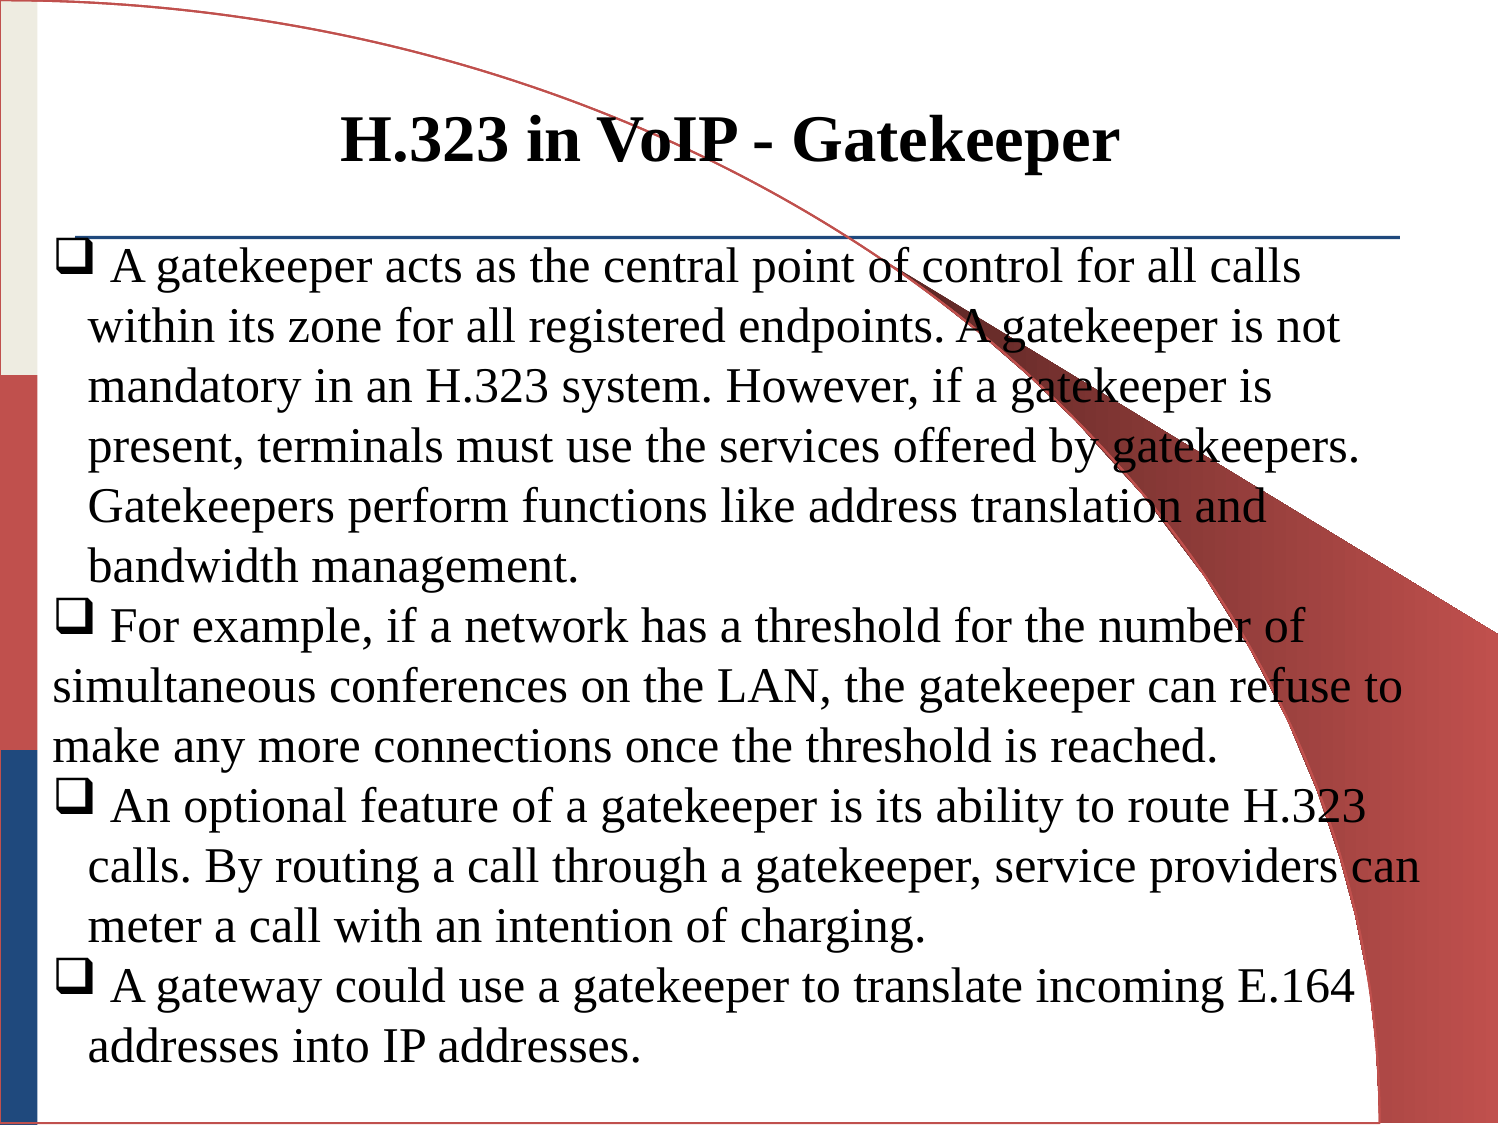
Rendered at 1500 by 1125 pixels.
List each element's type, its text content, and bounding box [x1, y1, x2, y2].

text_box A gatekeeper acts as the central point of control for all calls within its zone for all registered endpoints. A gatekeeper is not mandatory in an H.323 system. However, if a gatekeeper is present, terminals must use the services offered by gatekeepers. Gatekeepers perform functions like address translation and bandwidth management. For example, if a network has a threshold for the number of simultaneous conferences on the LAN, the gatekeeper can refuse to make any more connections once the threshold is reached. An optional feature of a gatekeeper is its ability to route H.323 calls. By routing a call through a gatekeeper, service providers can meter a call with an intention of charging. A gateway could use a gatekeeper to translate incoming E.164 addresses into IP addresses. [37, 224, 1438, 1125]
text_box H.323 in VoIP - Gatekeeper [62, 87, 1400, 183]
